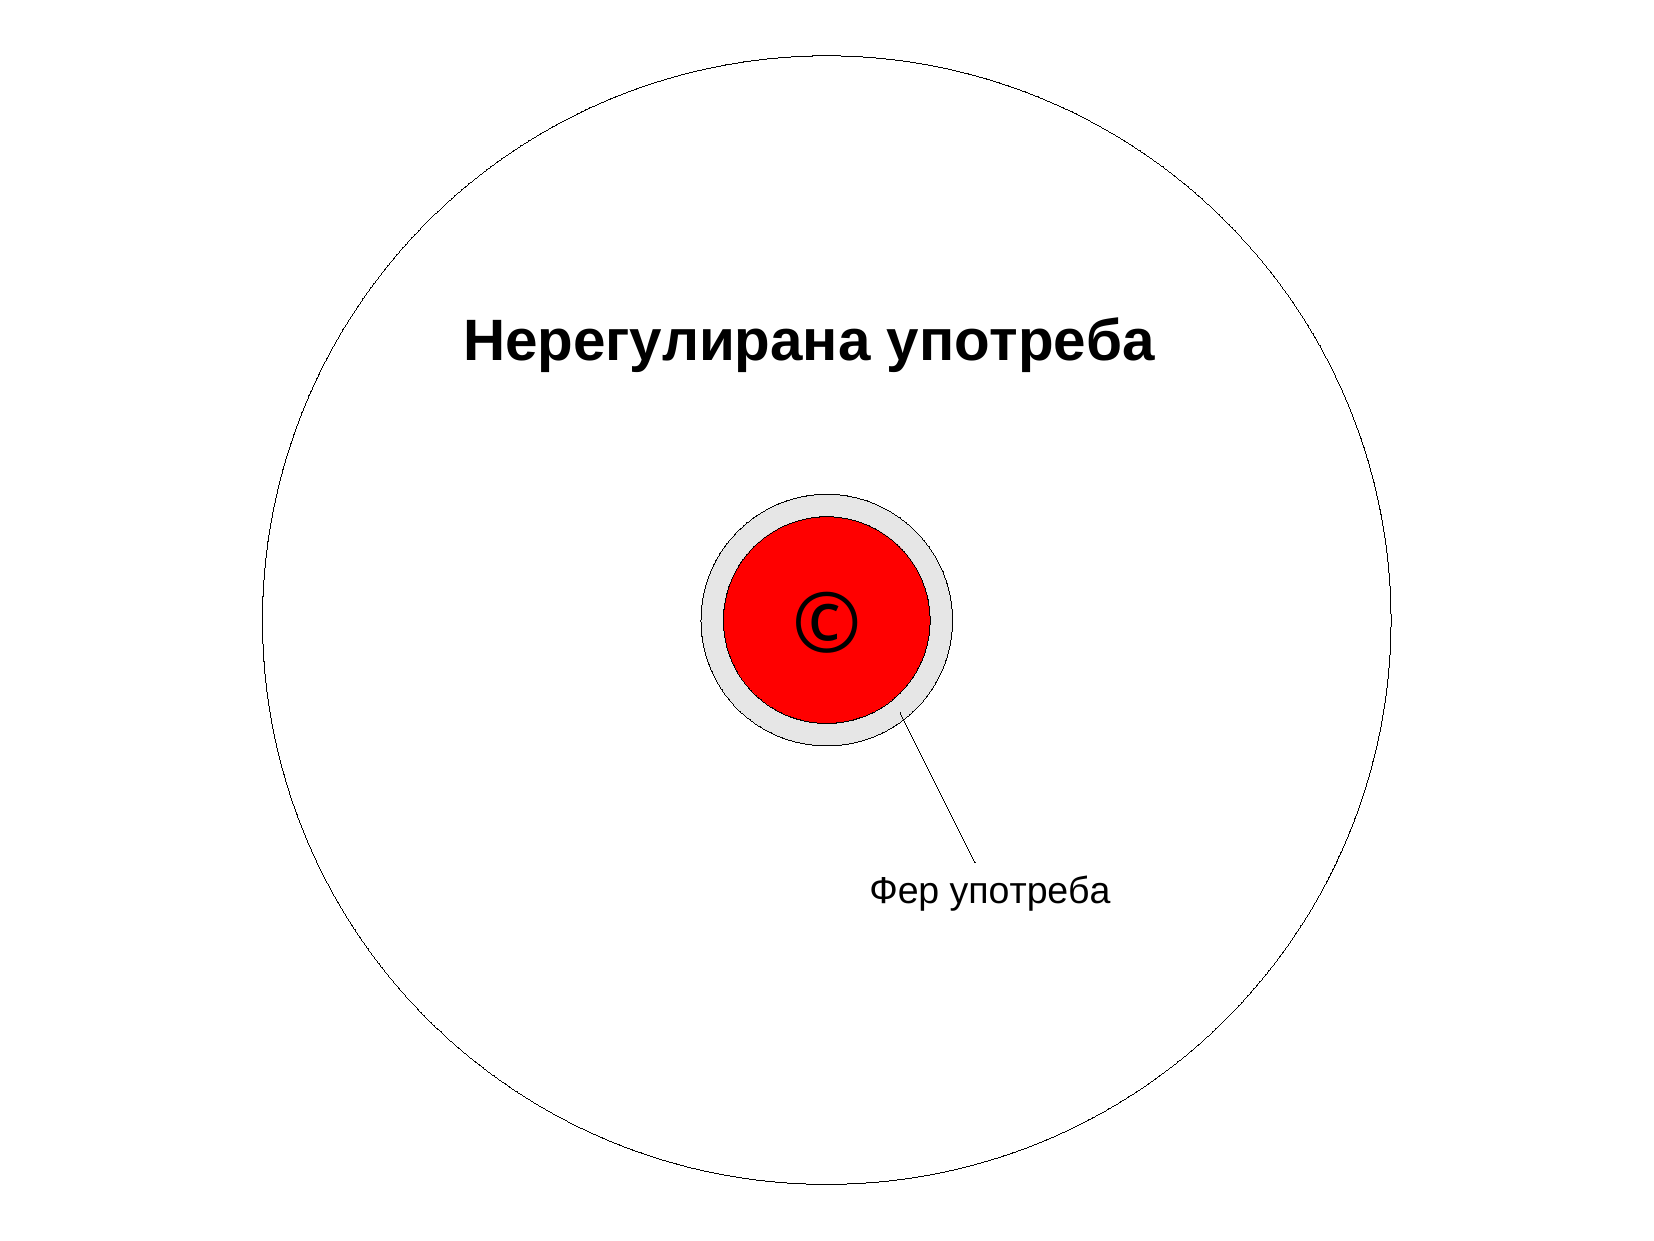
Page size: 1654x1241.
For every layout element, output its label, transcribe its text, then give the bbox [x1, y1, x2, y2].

text_box Нерегулирана употреба [448, 300, 1206, 380]
subtitle © [0, 0, 1654, 1241]
text_box Фер употреба [854, 862, 1126, 920]
